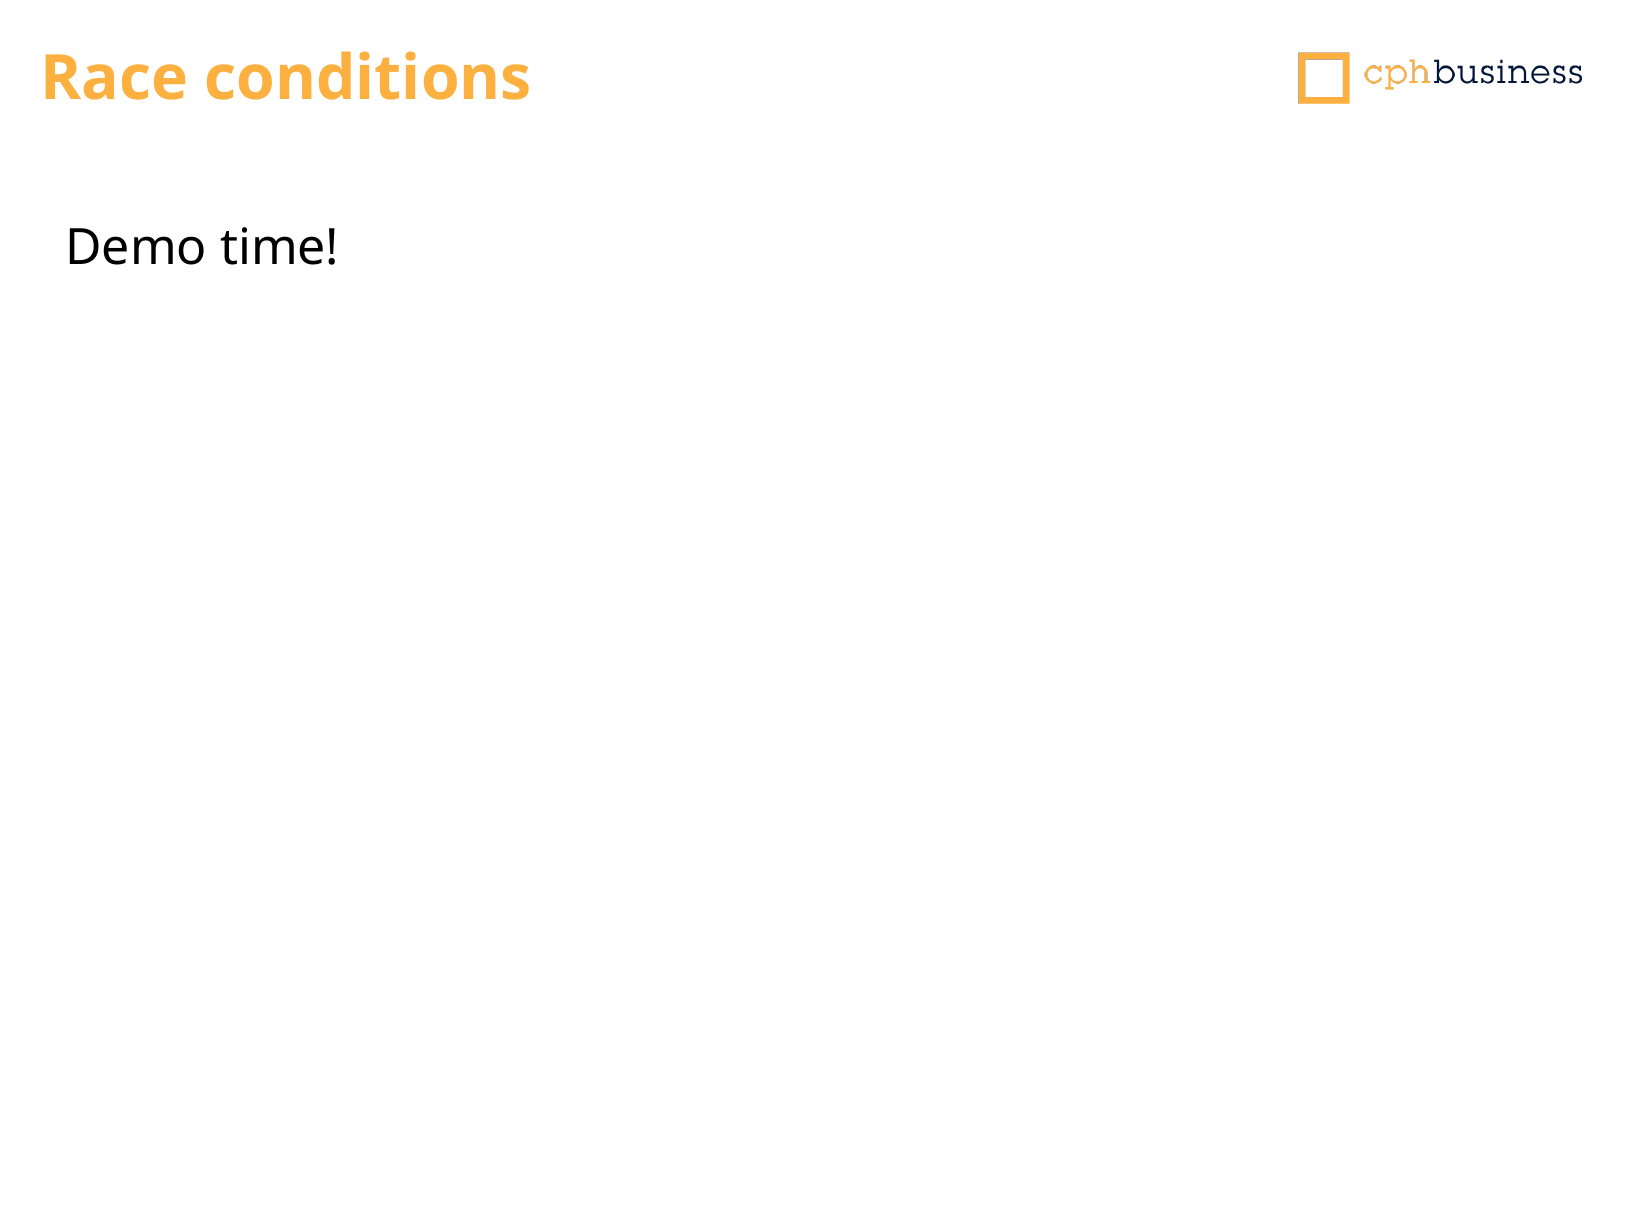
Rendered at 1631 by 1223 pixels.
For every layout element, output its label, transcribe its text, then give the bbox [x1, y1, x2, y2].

text_box Race conditions [25, 29, 1171, 153]
picture [1247, 1, 1631, 155]
text_box Demo time! [50, 199, 1477, 412]
